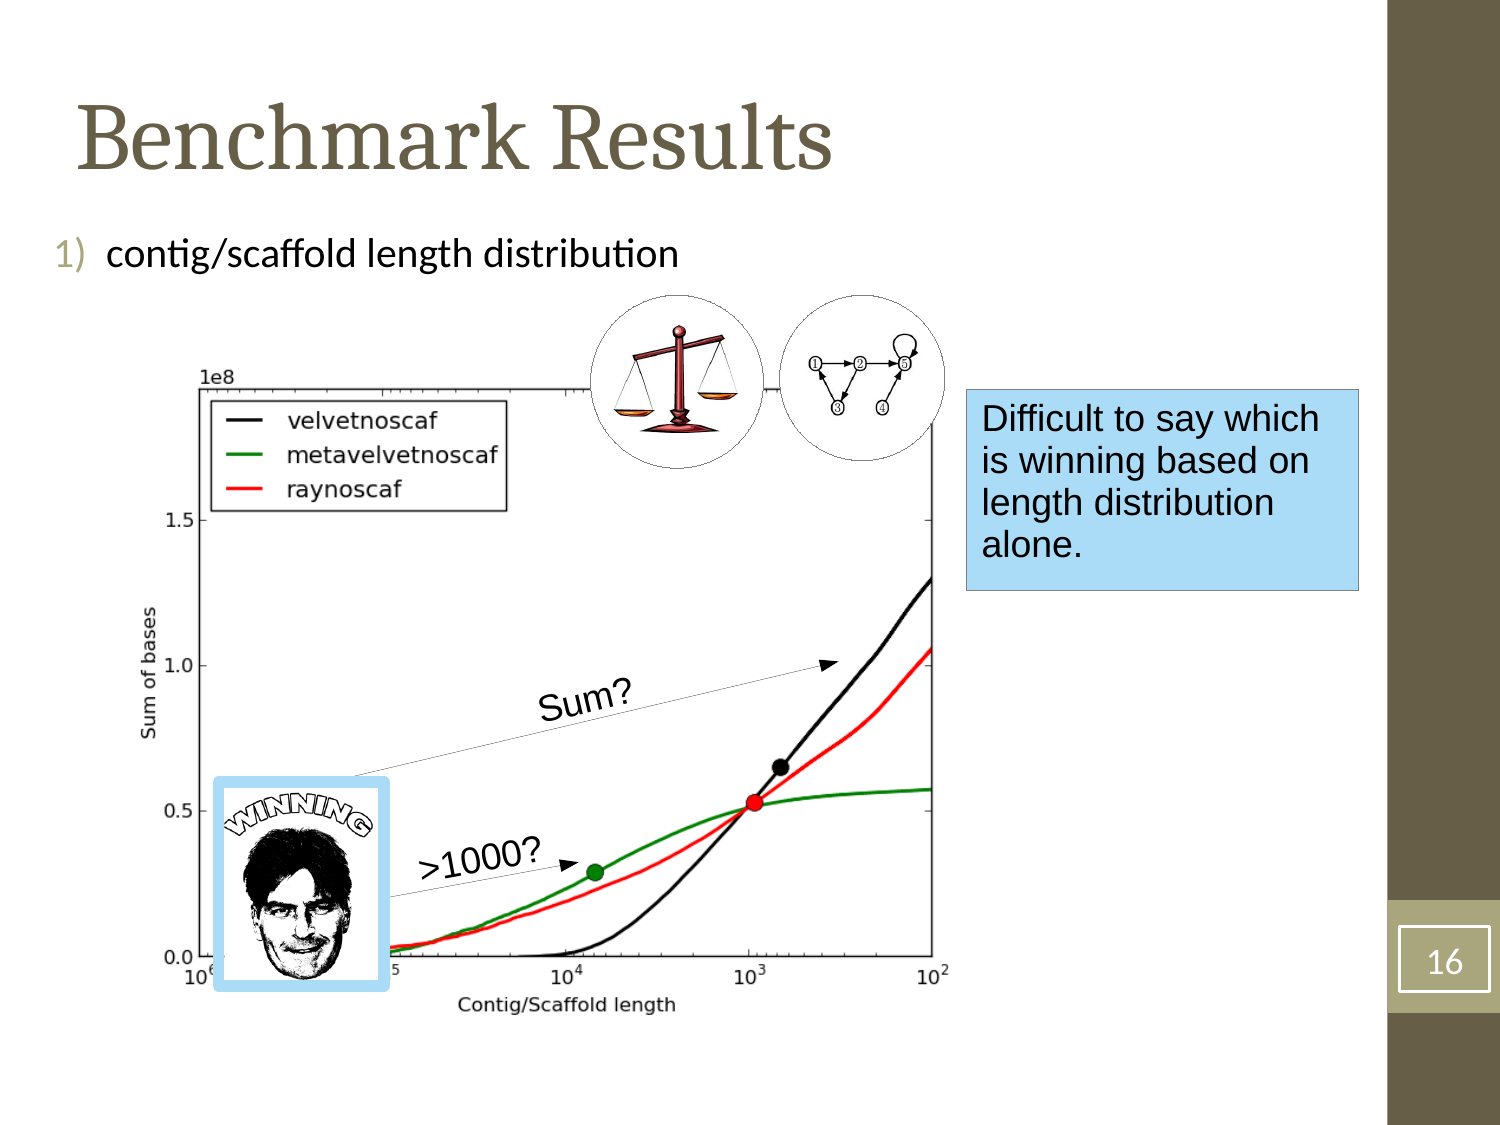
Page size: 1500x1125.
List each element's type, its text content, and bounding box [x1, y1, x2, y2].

picture [801, 330, 923, 426]
text_box Difficult to say which is winning based on length distribution alone. [966, 389, 1359, 591]
title Benchmark Results [75, 82, 1326, 195]
picture [613, 325, 738, 433]
list contig/scaffold length distribution [35, 236, 1382, 1063]
picture [224, 788, 378, 980]
text_box [779, 295, 945, 461]
